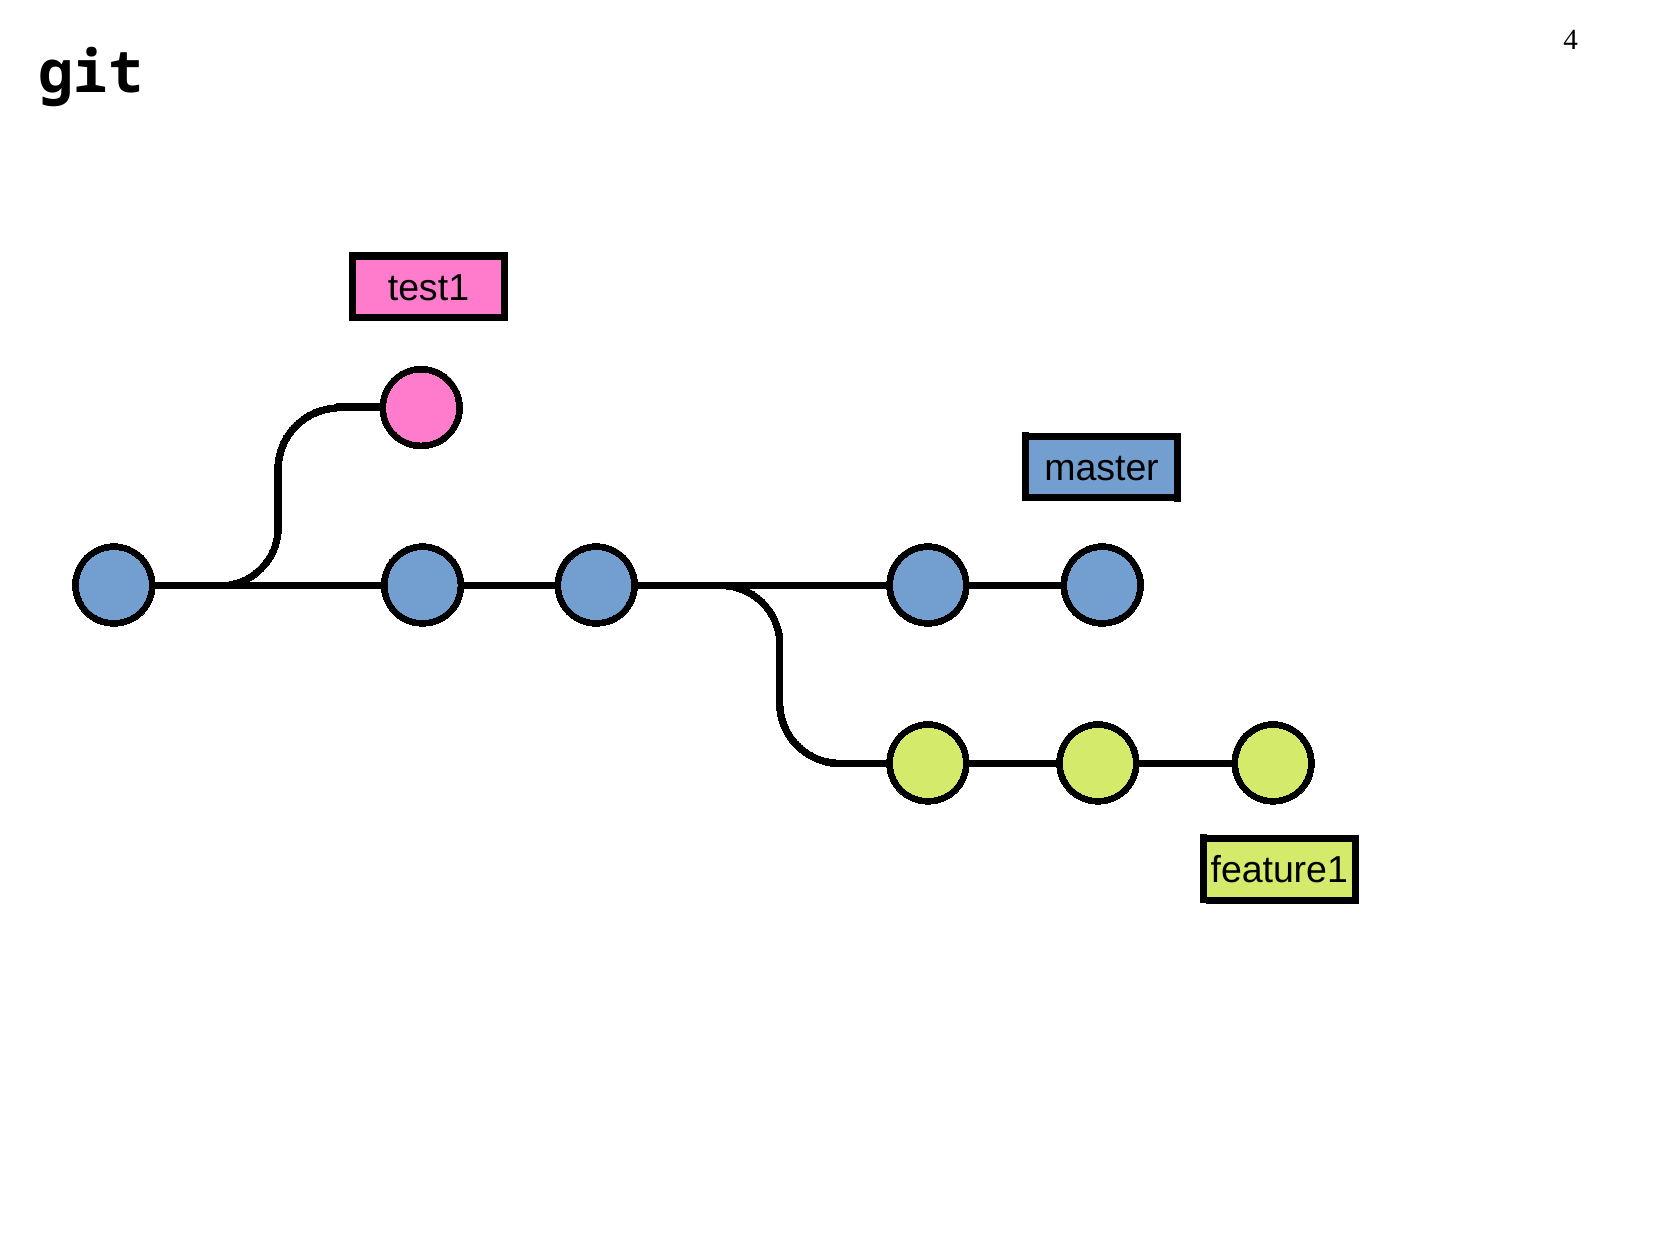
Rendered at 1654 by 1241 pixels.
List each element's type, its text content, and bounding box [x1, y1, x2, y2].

text_box [1022, 432, 1181, 502]
text_box [349, 252, 508, 321]
text_box [72, 366, 1315, 805]
text_box test1 [356, 260, 501, 314]
text_box master [1029, 440, 1174, 494]
text_box feature1 [1207, 842, 1352, 897]
text_box git [23, 23, 969, 237]
text_box [1200, 834, 1359, 904]
